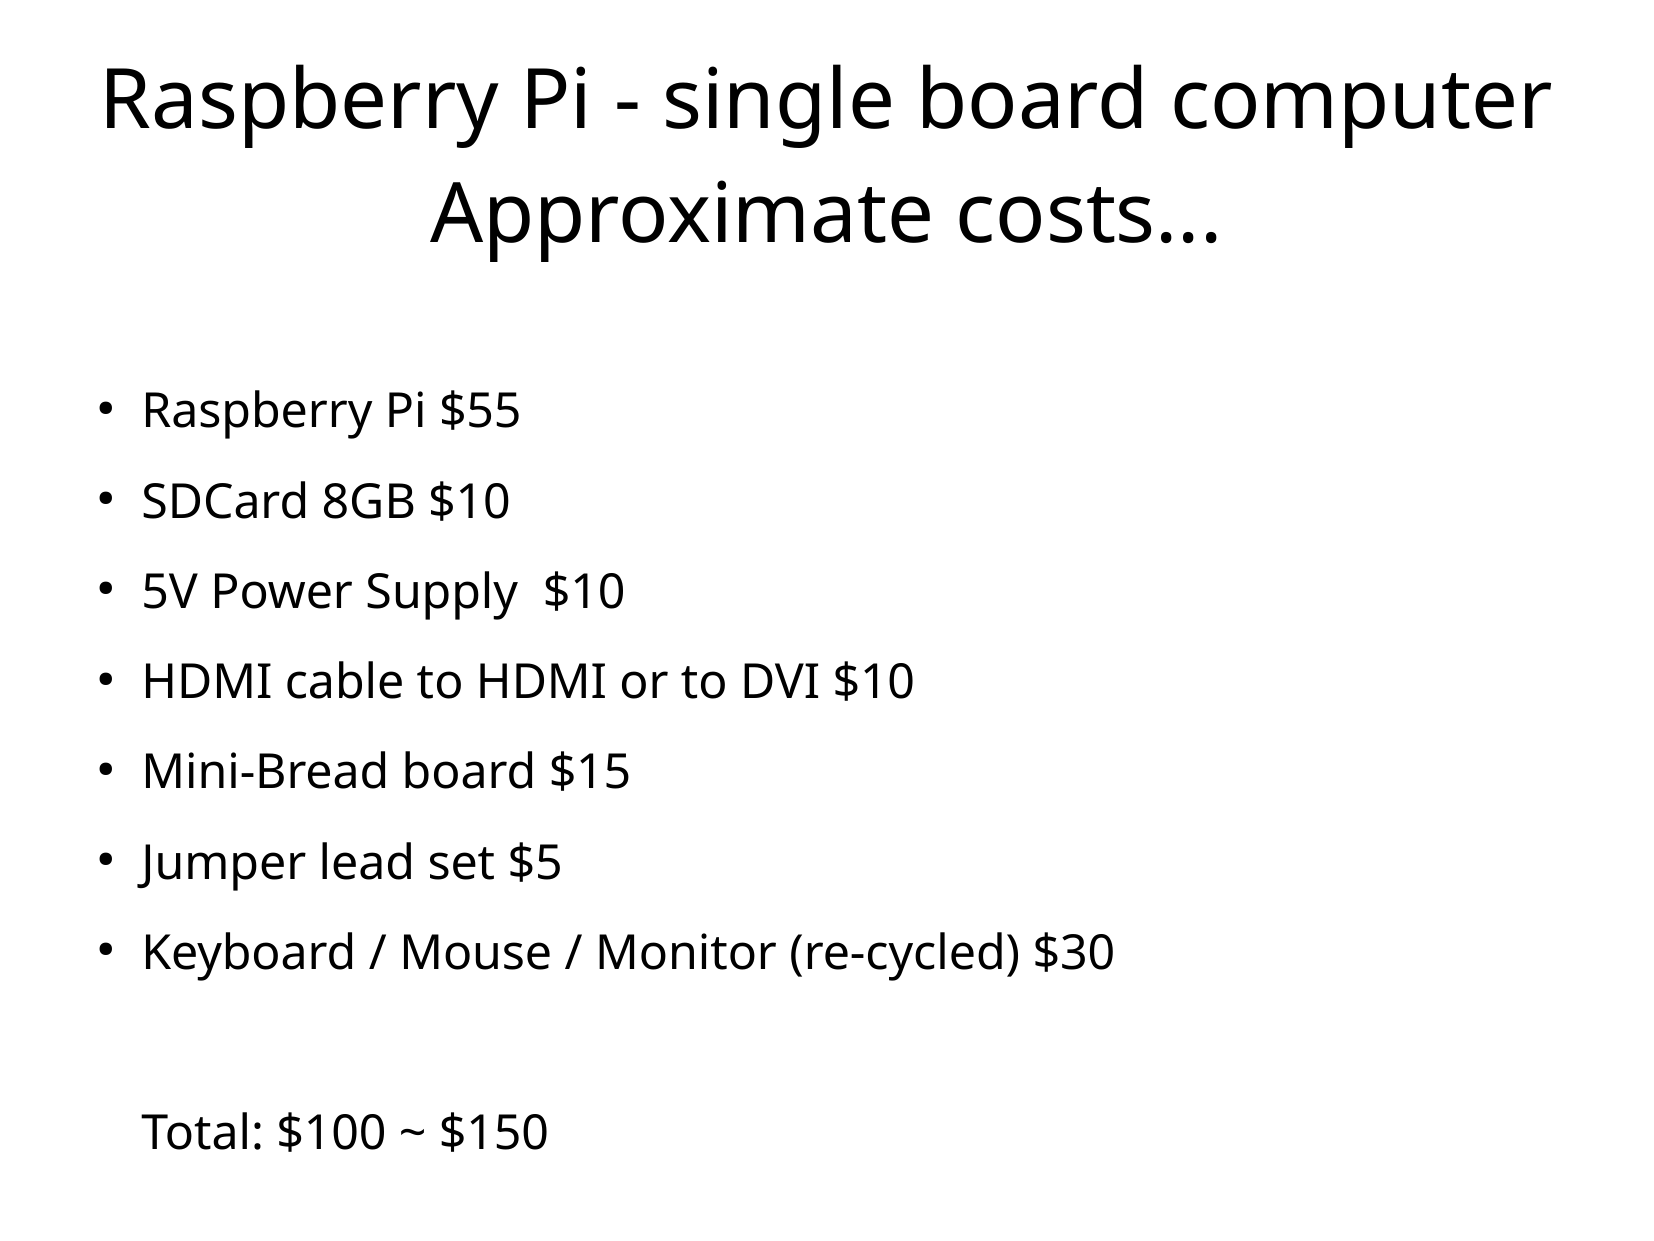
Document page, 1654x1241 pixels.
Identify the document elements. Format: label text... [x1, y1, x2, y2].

list Raspberry Pi $55 SDCard 8GB $10 5V Power Supply $10 HDMI cable to HDMI or to DVI $10 Mini-Bread board $15 Jumper lead set $5 Keyboard / Mouse / Monitor (re-cycled) $30 Total: $100 ~ $150 [82, 290, 1571, 1170]
title Raspberry Pi - single board computer Approximate costs... [82, 49, 1571, 257]
